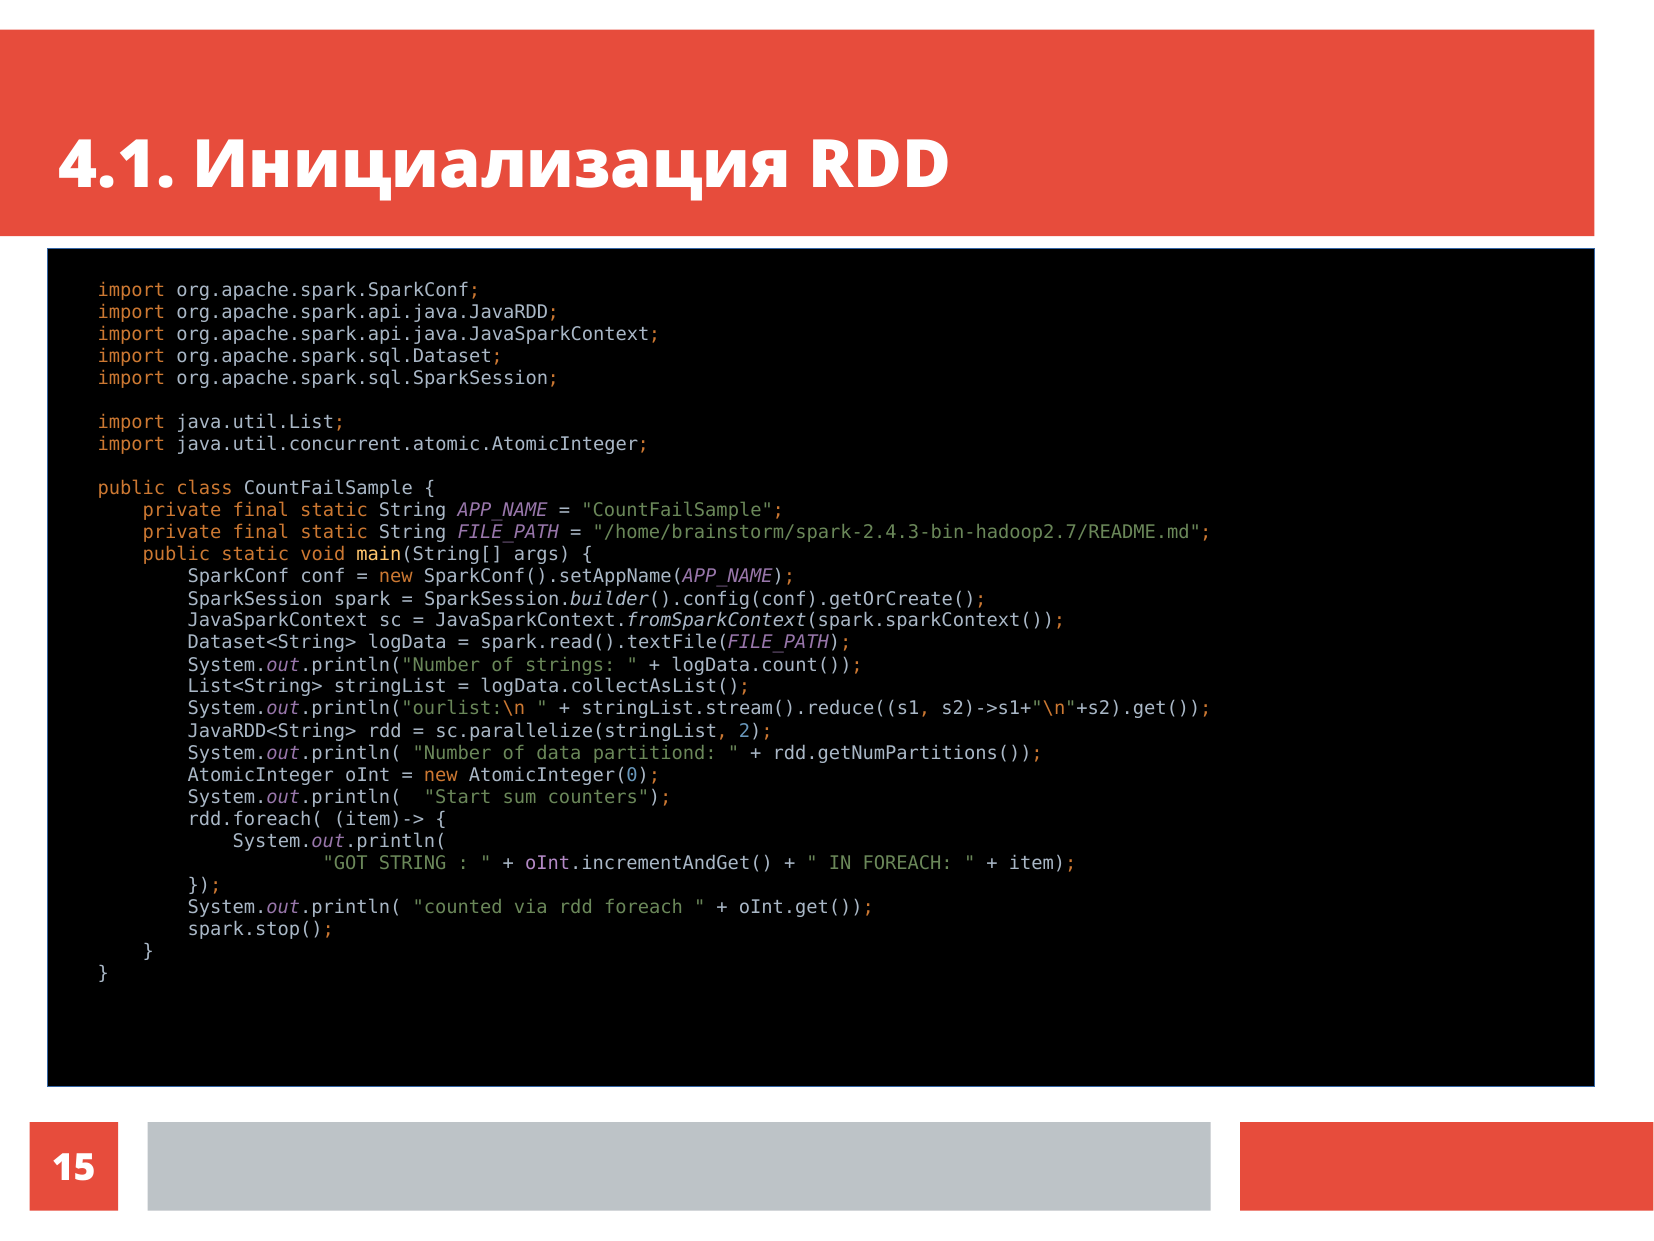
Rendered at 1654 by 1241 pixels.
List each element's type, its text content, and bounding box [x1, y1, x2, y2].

text_box [47, 248, 1595, 1087]
title 4.1. Инициализация RDD [59, 59, 1595, 207]
text_box import org.apache.spark.SparkConf; import org.apache.spark.api.java.JavaRDD; import org.apache.spark.api.java.JavaSparkContext; import org.apache.spark.sql.Dataset; import org.apache.spark.sql.SparkSession; import java.util.List; import java.util.concurrent.atomic.AtomicInteger; public class CountFailSample { private final static String APP_NAME = "CountFailSample"; private final static String FILE_PATH = "/home/brainstorm/spark-2.4.3-bin-hadoop2.7/README.md"; public static void main(String[] args) { SparkConf conf = new SparkConf().setAppName(APP_NAME); SparkSession spark = SparkSession.builder().config(conf).getOrCreate(); JavaSparkContext sc = JavaSparkContext.fromSparkContext(spark.sparkContext()); Dataset<String> logData = spark.read().textFile(FILE_PATH); System.out.println("Number of strings: " + logData.count()); List<String> stringList = logData.collectAsList(); System.out.println("ourlist:\n " + stringList.stream().reduce((s1, s2)->s1+"\n"+s2).get()); JavaRDD<String> rdd = sc.parallelize(stringList, 2); System.out.println( "Number of data partitiond: " + rdd.getNumPartitions()); AtomicInteger oInt = new AtomicInteger(0); System.out.println( "Start sum counters"); rdd.foreach( (item)-> { System.out.println( "GOT STRING : " + oInt.incrementAndGet() + " IN FOREACH: " + item); }); System.out.println( "counted via rdd foreach " + oInt.get()); spark.stop(); } } [82, 271, 1571, 1036]
